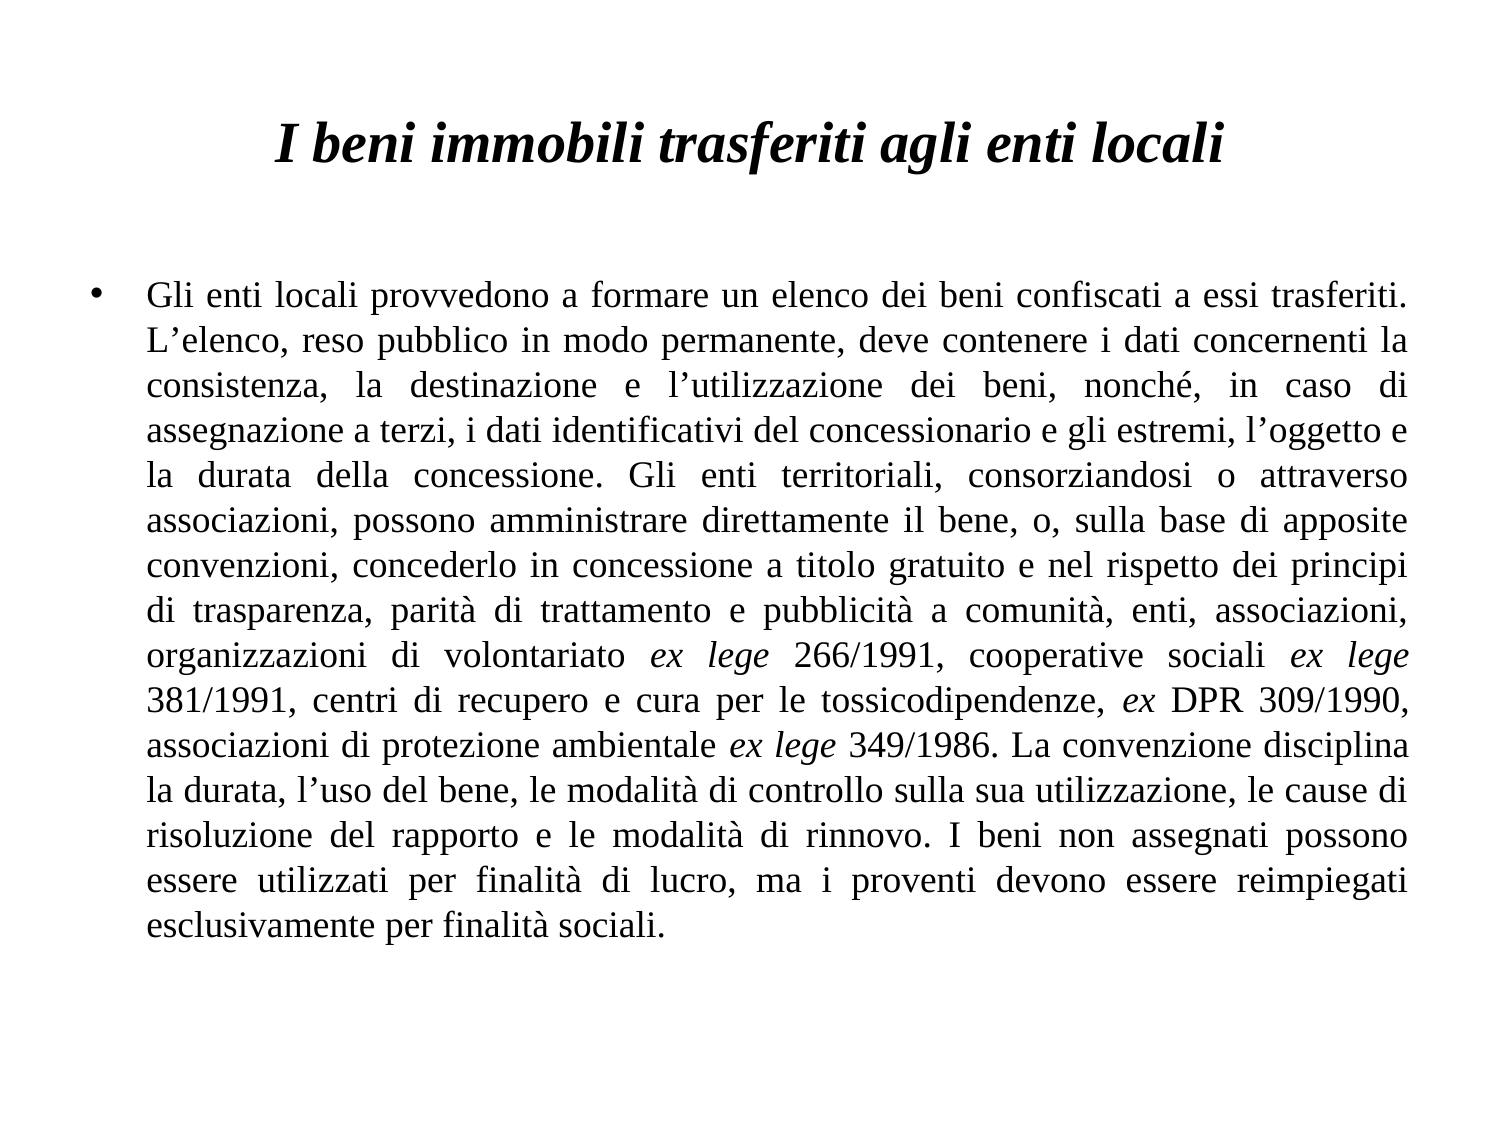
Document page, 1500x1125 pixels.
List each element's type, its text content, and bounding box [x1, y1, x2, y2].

list Gli enti locali provvedono a formare un elenco dei beni confiscati a essi trasferiti. L’elenco, reso pubblico in modo permanente, deve contenere i dati concernenti la consistenza, la destinazione e l’utilizzazione dei beni, nonché, in caso di assegnazione a terzi, i dati identificativi del concessionario e gli estremi, l’oggetto e la durata della concessione. Gli enti territoriali, consorziandosi o attraverso associazioni, possono amministrare direttamente il bene, o, sulla base di apposite convenzioni, concederlo in concessione a titolo gratuito e nel rispetto dei principi di trasparenza, parità di trattamento e pubblicità a comunità, enti, associazioni, organizzazioni di volontariato ex lege 266/1991, cooperative sociali ex lege 381/1991, centri di recupero e cura per le tossicodipendenze, ex DPR 309/1990, associazioni di protezione ambientale ex lege 349/1986. La convenzione disciplina la durata, l’uso del bene, le modalità di controllo sulla sua utilizzazione, le cause di risoluzione del rapporto e le modalità di rinnovo. I beni non assegnati possono essere utilizzati per finalità di lucro, ma i proventi devono essere reimpiegati esclusivamente per finalità sociali. [75, 262, 1426, 1005]
title I beni immobili trasferiti agli enti locali [75, 45, 1426, 233]
